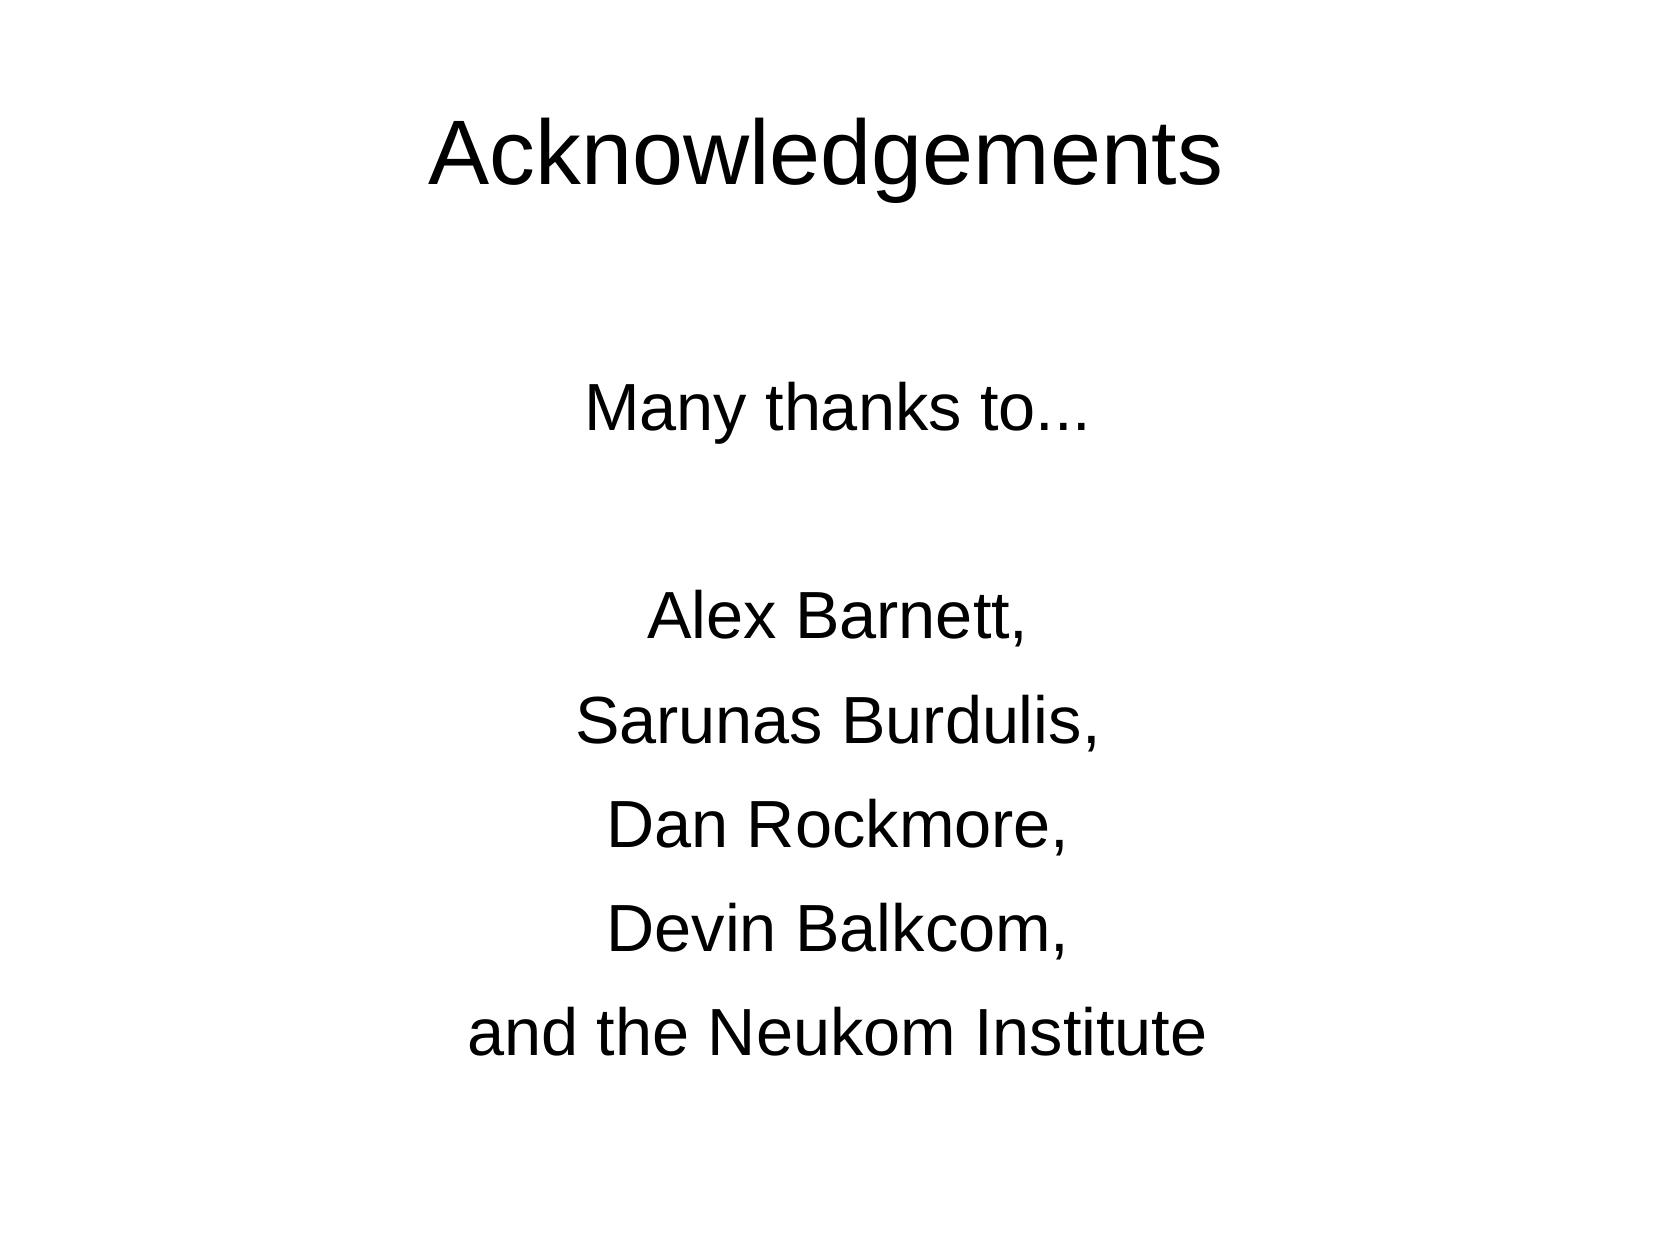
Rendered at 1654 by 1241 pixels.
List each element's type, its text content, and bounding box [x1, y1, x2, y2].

list Many thanks to... Alex Barnett, Sarunas Burdulis, Dan Rockmore, Devin Balkcom, and the Neukom Institute [75, 369, 1530, 1090]
title Acknowledgements [82, 49, 1571, 257]
